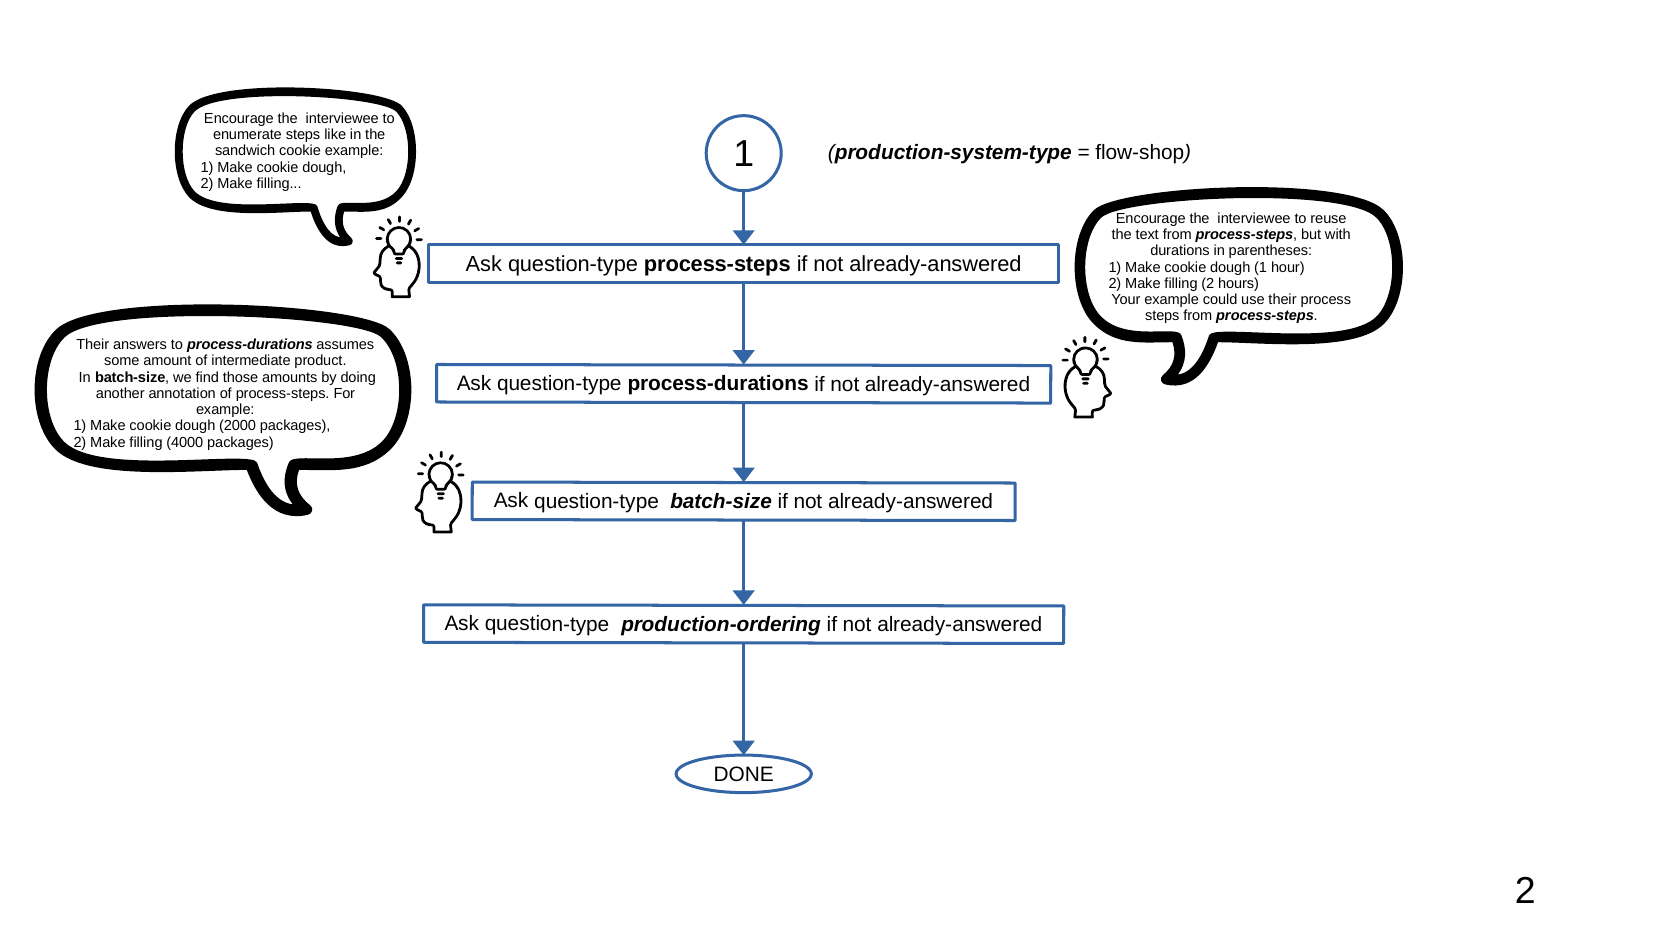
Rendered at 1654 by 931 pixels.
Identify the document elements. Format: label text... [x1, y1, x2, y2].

text_box DONE [676, 755, 812, 793]
picture [34, 35, 486, 585]
text_box Ask question-type process-steps if not already-answered [445, 244, 1059, 283]
text_box Ask question-type process-durations if not already-answered [436, 364, 1039, 404]
text_box (production-system-type = flow-shop) [813, 133, 1074, 172]
text_box Ask question-type production-ordering if not already-answered [423, 604, 1064, 644]
text_box <number> [1500, 862, 1538, 920]
picture [1039, 122, 1403, 450]
text_box Ask question-type batch-size if not already-answered [486, 482, 1016, 521]
text_box 1 [706, 115, 782, 191]
